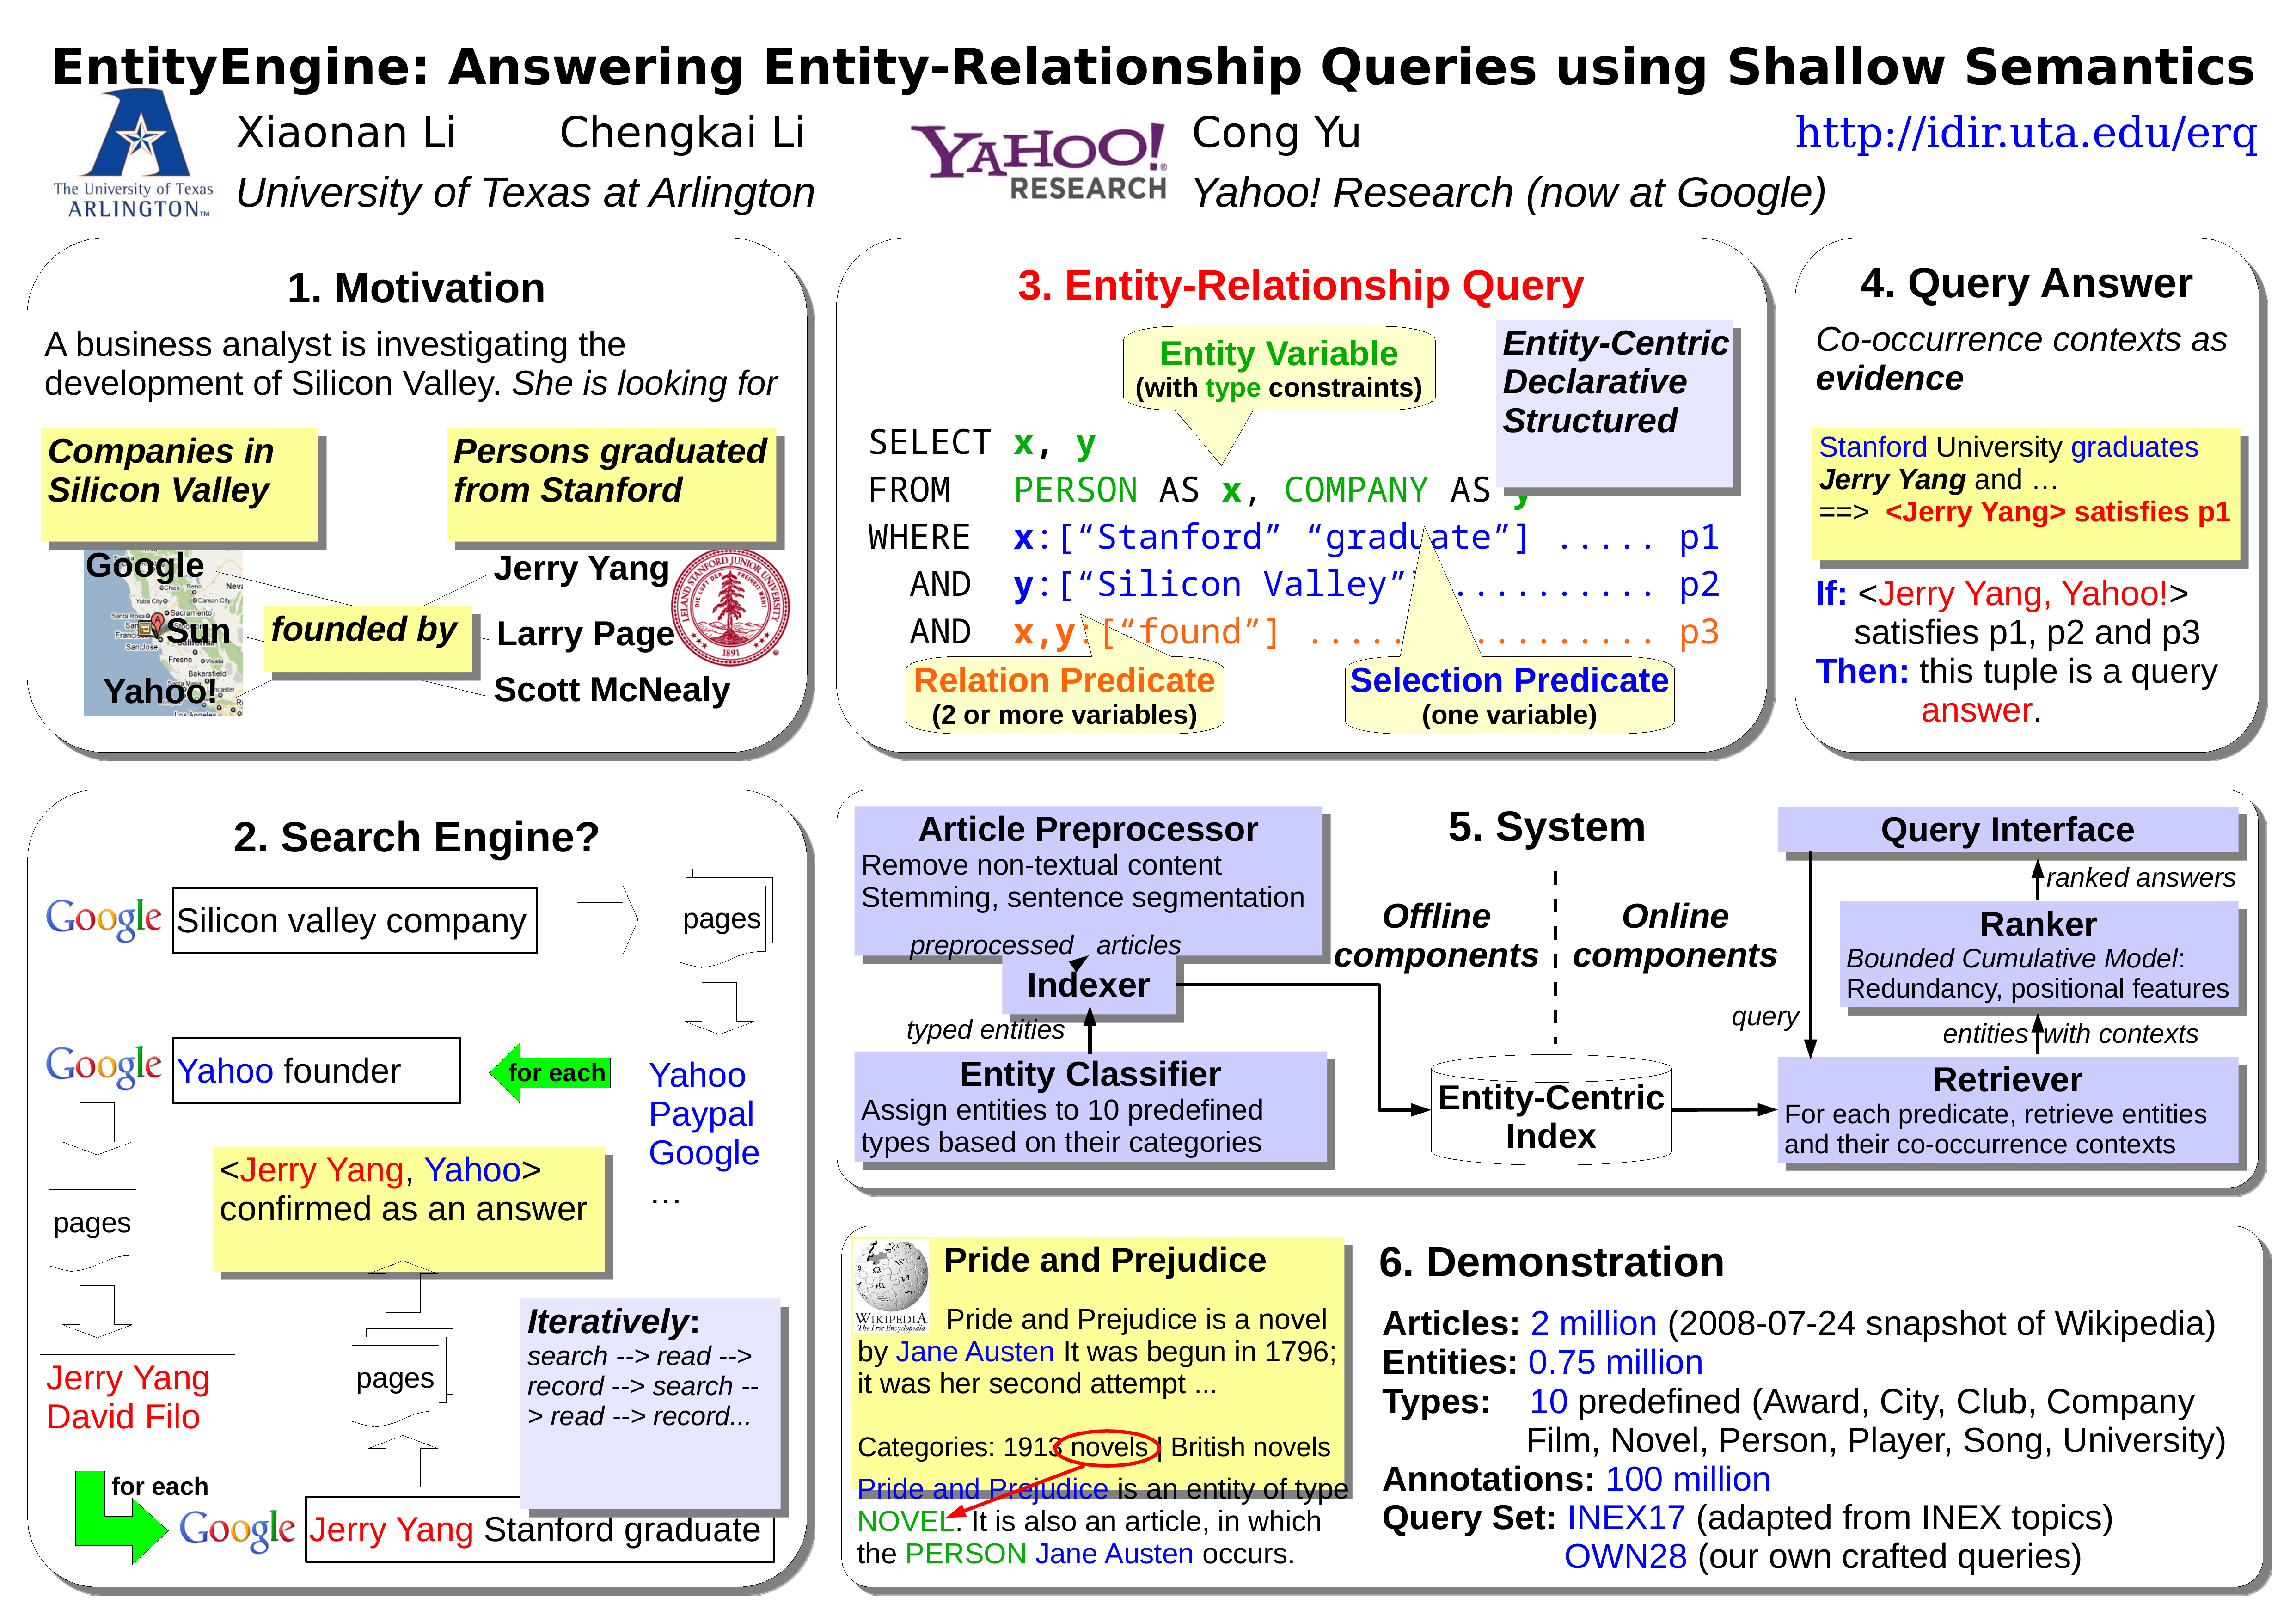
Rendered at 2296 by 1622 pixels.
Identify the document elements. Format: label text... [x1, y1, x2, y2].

text_box Entity Variable (with type constraints) [1123, 326, 1436, 414]
text_box Yahoo founder [173, 1038, 460, 1103]
text_box Relation Predicate (2 or more variables) [906, 701, 1224, 734]
text_box preprocessed articles [898, 926, 1195, 974]
text_box Yahoo Paypal Google … [642, 1052, 790, 1267]
text_box 6. Demonstration [841, 1226, 2263, 1587]
text_box Entity-Centric Index [1431, 1069, 1672, 1165]
text_box Pride and Prejudice is an entity of type NOVEL. It is also an article, in which the PERSON Jane Austen occurs. [850, 1469, 1362, 1587]
text_box Pride and Prejudice Pride and Prejudice is a novel by Jane Austen It was begun in 1796; it was her second attempt ... Categories: 1913 novels | British novels [851, 1237, 1345, 1469]
text_box 2. Search Engine? [27, 790, 807, 1587]
text_box Larry Page [490, 610, 686, 667]
text_box Scott McNealy [487, 667, 755, 726]
text_box Online components [1564, 893, 1787, 979]
text_box founded by [264, 606, 472, 673]
text_box Stanford University graduates Jerry Yang and … ==> <Jerry Yang> satisfies p1 [1812, 428, 2241, 561]
text_box Jerry Yang David Filo [40, 1354, 235, 1480]
text_box Offline components [1327, 893, 1547, 979]
text_box 3. Entity-Relationship Query [836, 238, 1767, 753]
picture [84, 550, 243, 716]
text_box pages [679, 869, 780, 968]
text_box pages [49, 1173, 150, 1272]
text_box Selection Predicate (one variable) [1345, 526, 1675, 734]
text_box Yahoo! [96, 668, 235, 728]
text_box If: <Jerry Yang, Yahoo!> satisfies p1, p2 and p3 Then: this tuple is a query answer. [1809, 570, 2244, 765]
text_box for each [100, 1469, 220, 1513]
text_box Entity-Centric Declarative Structured [1496, 319, 1733, 488]
text_box Pride and Prejudice Pride and Prejudice is a novel by Jane Austen It was begun in 1796; it was her second attempt ... Categories: 1913 novels | British novels [1057, 1433, 1157, 1464]
title [139, 89, 2157, 351]
picture [46, 1046, 162, 1092]
text_box Persons graduated from Stanford [447, 428, 777, 542]
text_box <Jerry Yang, Yahoo> confirmed as an answer [213, 1146, 605, 1272]
text_box entities with contexts [1929, 1015, 2214, 1062]
text_box Iteratively: search --> read --> record --> search --> read --> record... [520, 1298, 781, 1509]
text_box Jerry Yang [487, 550, 686, 605]
text_box A business analyst is investigating the development of Silicon Valley. She is looking for [38, 321, 793, 408]
text_box typed entities [892, 1011, 1080, 1059]
text_box ranked answers [2038, 859, 2246, 906]
text_box Article Preprocessor Remove non-textual content Stemming, sentence segmentation [854, 806, 1323, 956]
text_box [75, 1471, 169, 1565]
text_box Entity Classifier Assign entities to 10 predefined types based on their categories [854, 1051, 1328, 1162]
text_box query [1725, 998, 1806, 1045]
text_box 4. Query Answer [1795, 238, 2259, 732]
text_box Sun [159, 607, 247, 667]
text_box pages [352, 1328, 453, 1427]
picture [671, 547, 790, 667]
text_box for each [489, 1042, 611, 1103]
text_box Retriever For each predicate, retrieve entities and their co-occurrence contexts [1777, 1057, 2239, 1163]
picture [46, 899, 162, 944]
text_box Jerry Yang Stanford graduate [306, 1496, 775, 1562]
text_box 1. Motivation [27, 238, 808, 753]
text_box EntityEngine: Answering Entity-Relationship Queries using Shallow Semantics Xiaonan Li Chengkai Li Cong Yu http://idir.uta.edu/erq University of Texas at Arlington Yahoo! Research (now at Google) [40, 34, 2269, 305]
text_box Indexer [1002, 974, 1176, 1015]
text_box Silicon valley company [173, 888, 537, 953]
text_box Co-occurrence contexts as evidence [1809, 316, 2244, 403]
text_box Articles: 2 million (2008-07-24 snapshot of Wikipedia) Entities: 0.75 million Types: 10 predefined (Award, City, Club, Company Film, Novel, Person, Player, Song, University) Annotations: 100 million Query Set: INEX17 (adapted from INEX topics) OWN28 (our own crafted queries) [1375, 1300, 2254, 1622]
text_box 5. System [837, 790, 2259, 1188]
text_box Google [79, 550, 216, 601]
text_box Ranker Bounded Cumulative Model: Redundancy, positional features [1840, 901, 2239, 1007]
text_box Companies in Silicon Valley [41, 428, 318, 542]
text_box Query Interface [1777, 807, 2239, 852]
text_box SELECT x, y FROM PERSON AS x, COMPANY AS y WHERE x:[“Stanford” “graduate”] ..... p1 AND y:[“Silicon Valley”] .......... p2 AND x,y:[“found”] ................. p3 [861, 414, 1745, 701]
picture [180, 1510, 296, 1556]
picture [853, 1239, 929, 1333]
